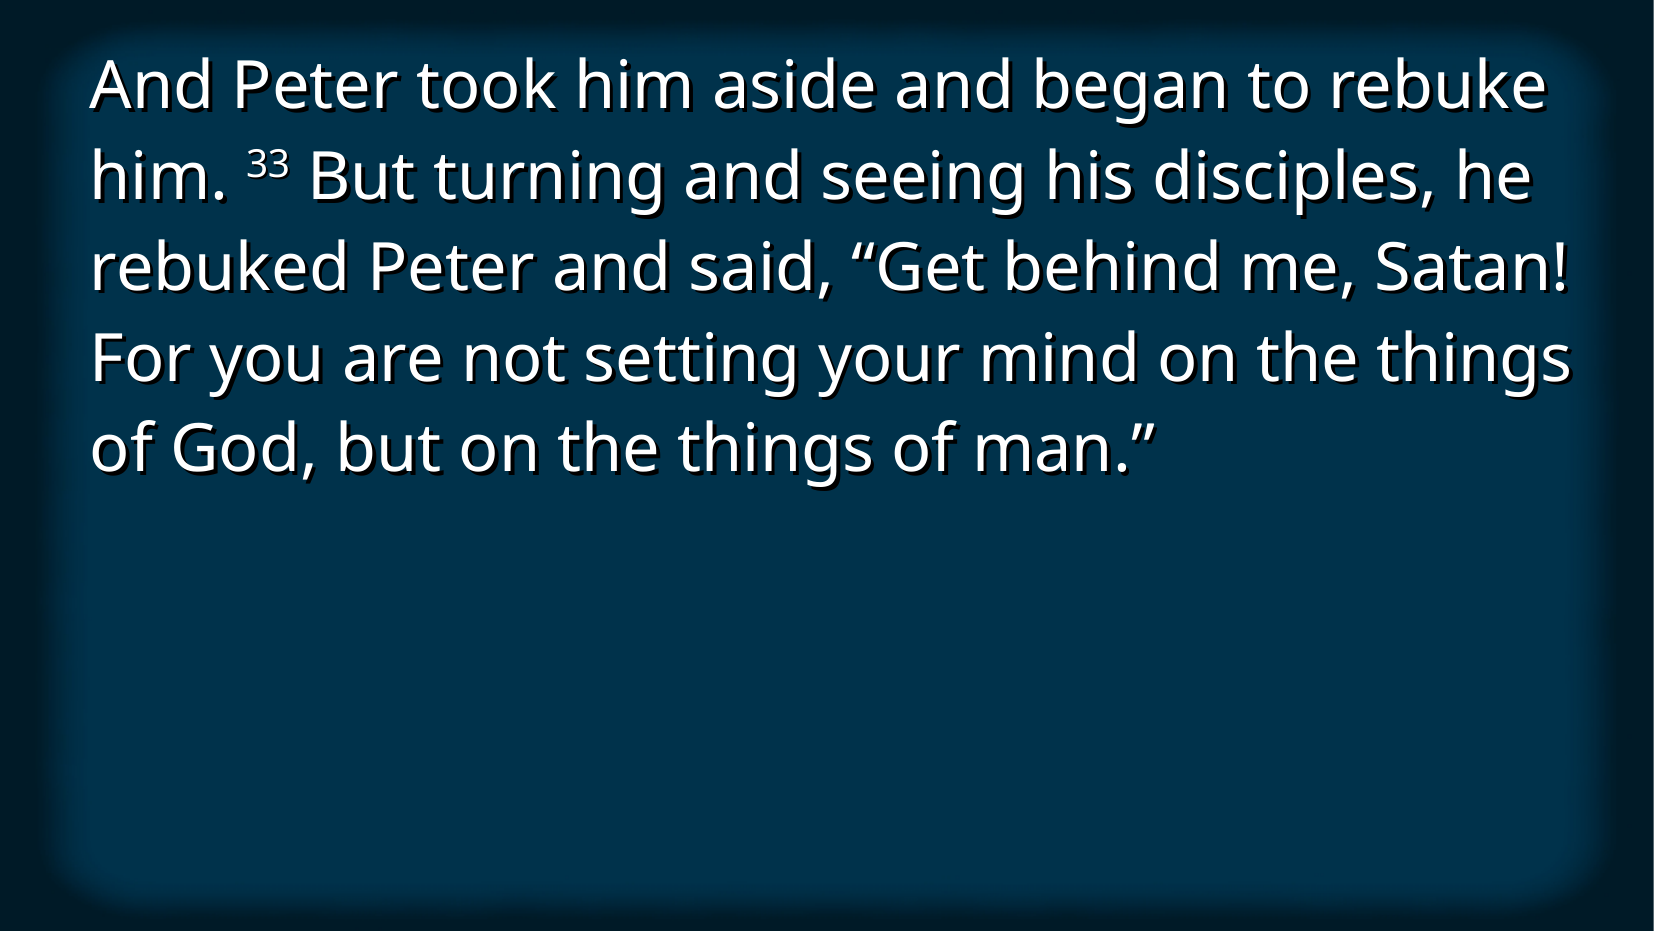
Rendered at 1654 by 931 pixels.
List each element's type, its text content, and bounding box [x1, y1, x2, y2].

text_box And Peter took him aside and began to rebuke him. 33 But turning and seeing his disciples, he rebuked Peter and said, “Get behind me, Satan! For you are not setting your mind on the things of God, but on the things of man.” [75, 30, 1591, 489]
picture [0, 0, 1654, 931]
